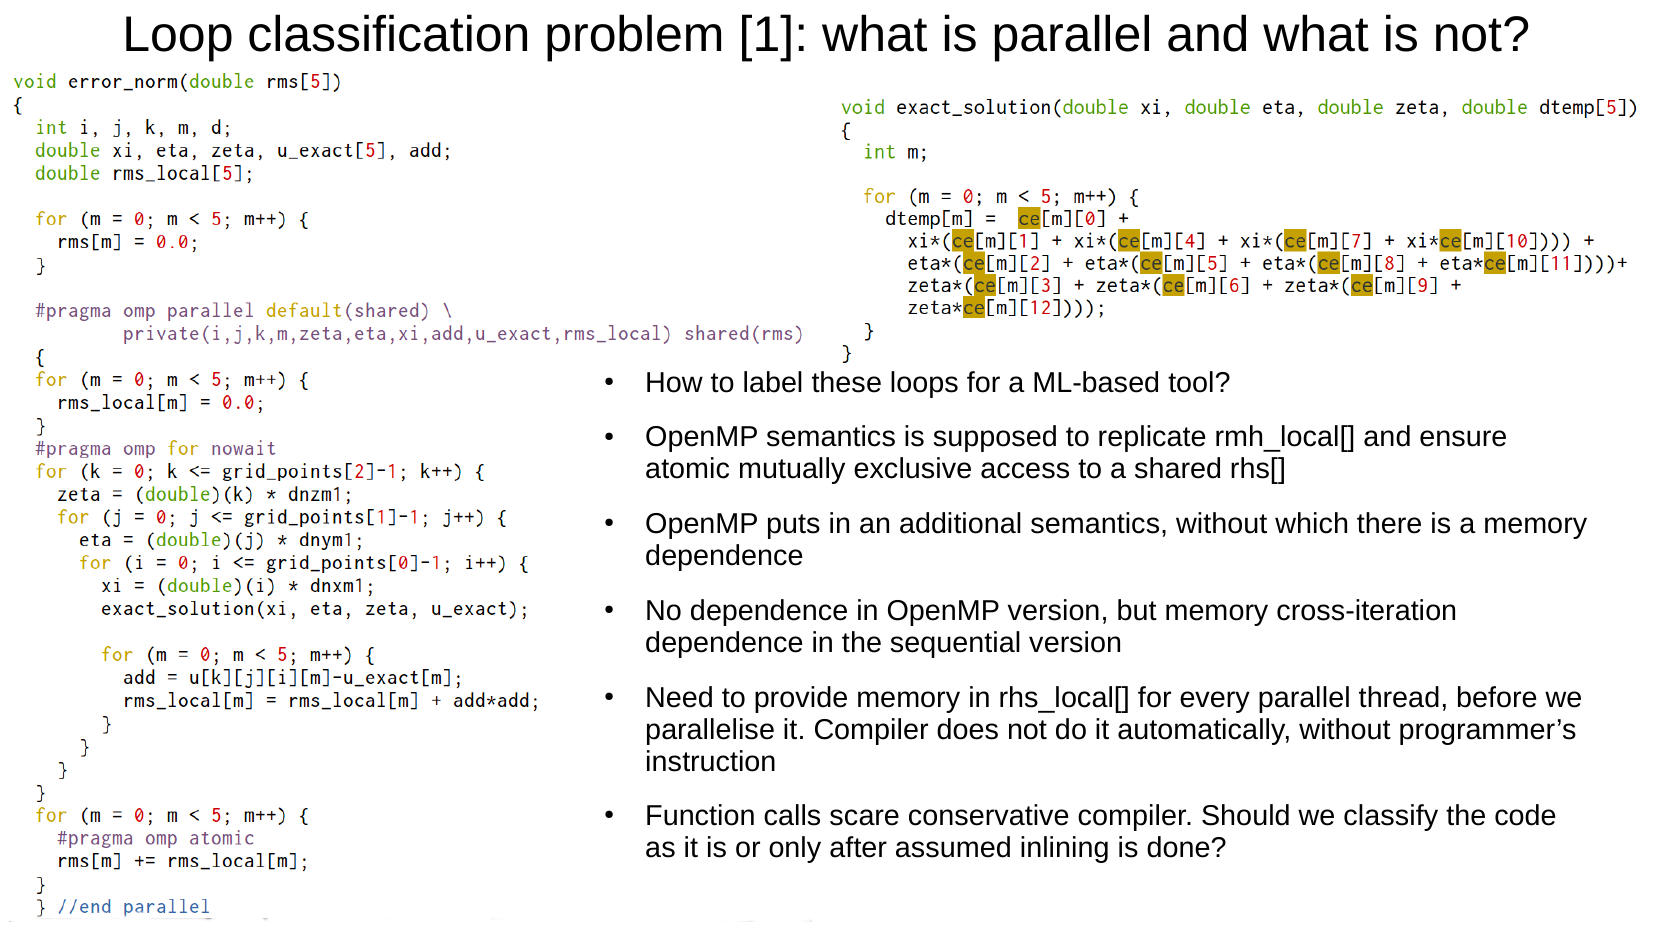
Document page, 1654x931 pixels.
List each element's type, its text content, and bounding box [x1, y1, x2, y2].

picture [9, 70, 812, 922]
title Loop classification problem [1]: what is parallel and what is not? [0, 0, 1654, 71]
picture [838, 94, 1640, 367]
list How to label these loops for a ML-based tool? OpenMP semantics is supposed to replicate rmh_local[] and ensure atomic mutually exclusive access to a shared rhs[] OpenMP puts in an additional semantics, without which there is a memory dependence No dependence in OpenMP version, but memory cross-iteration dependence in the sequential version Need to provide memory in rhs_local[] for every parallel thread, before we parallelise it. Compiler does not do it automatically, without programmer’s instruction Function calls scare conservative compiler. Should we classify the code as it is or only after assumed inlining is done? [590, 366, 1595, 875]
